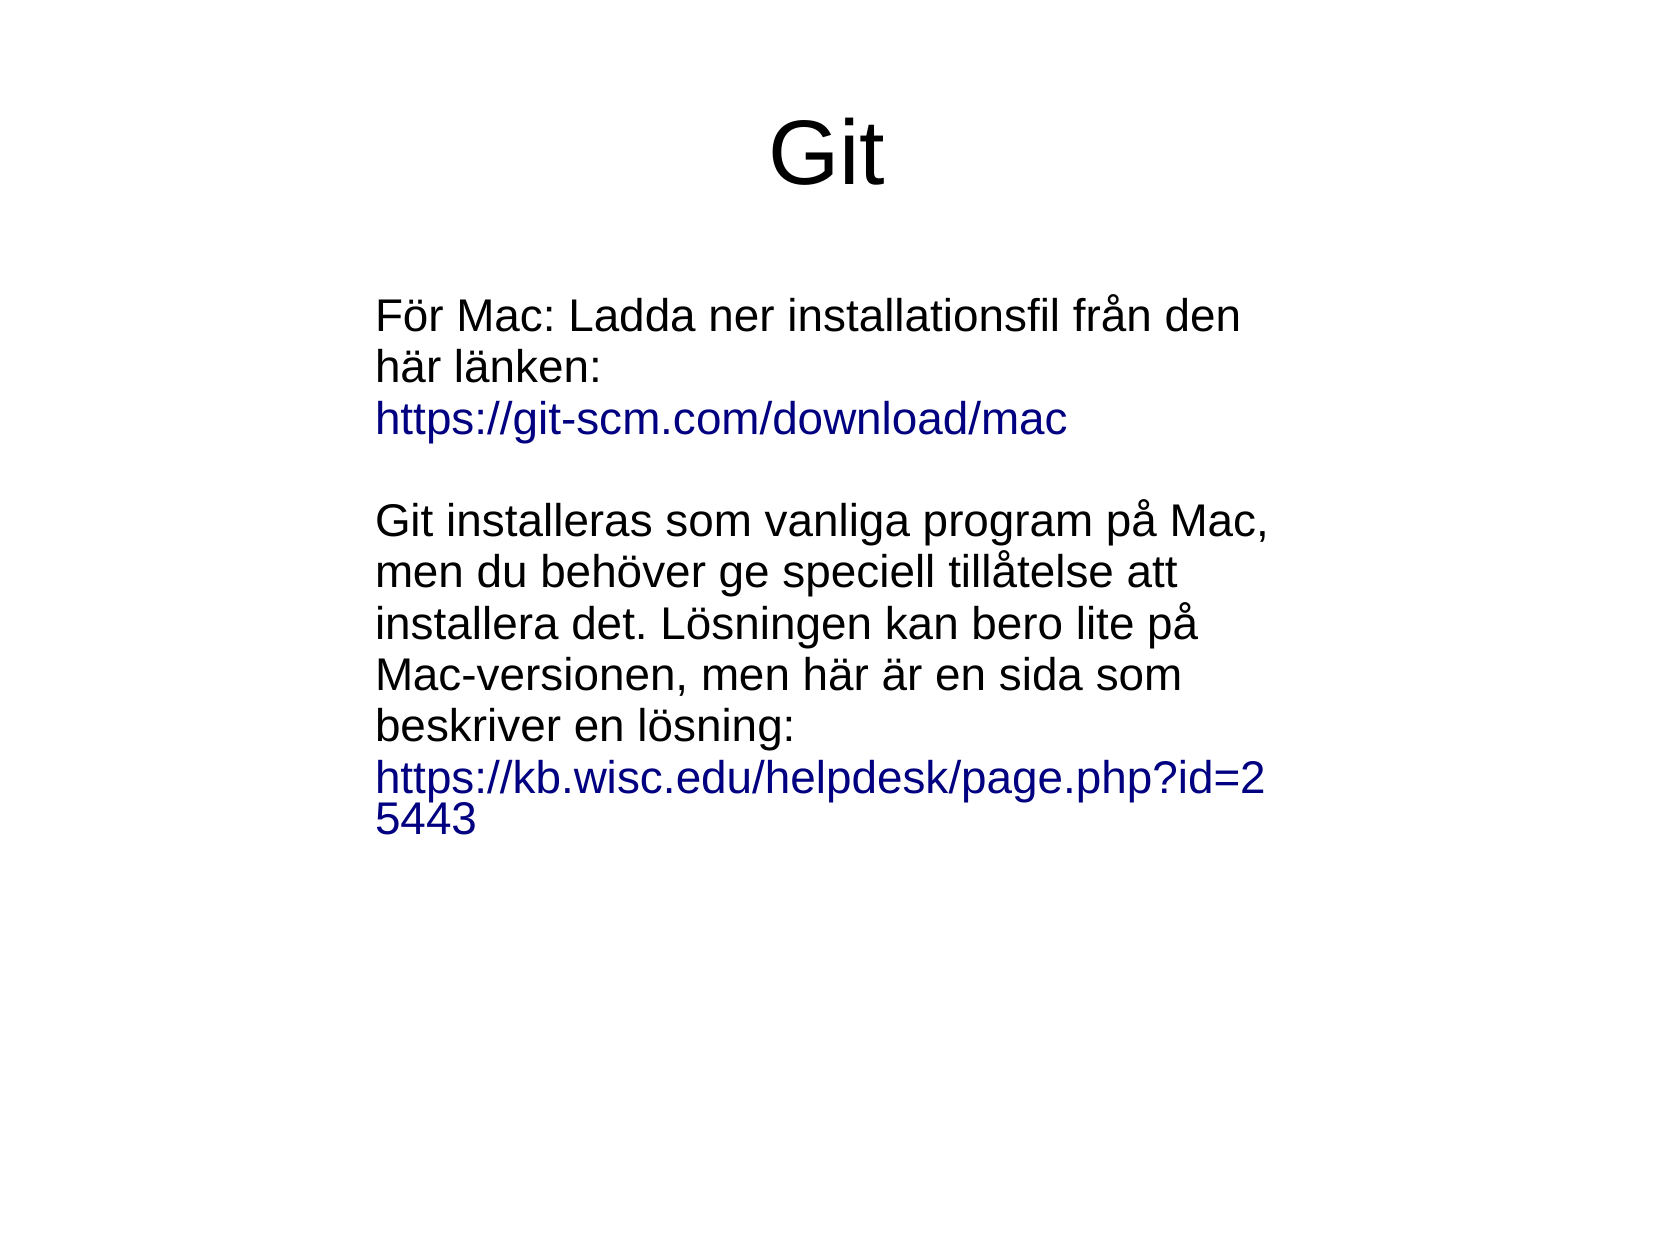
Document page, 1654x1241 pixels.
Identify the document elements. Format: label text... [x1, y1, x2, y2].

title Git [82, 49, 1571, 257]
subtitle För Mac: Ladda ner installationsfil från den här länken: https://git-scm.com/download/mac Git installeras som vanliga program på Mac, men du behöver ge speciell tillåtelse att installera det. Lösningen kan bero lite på Mac-versionen, men här är en sida som beskriver en lösning: https://kb.wisc.edu/helpdesk/page.php?id=25443 [375, 290, 1279, 1010]
